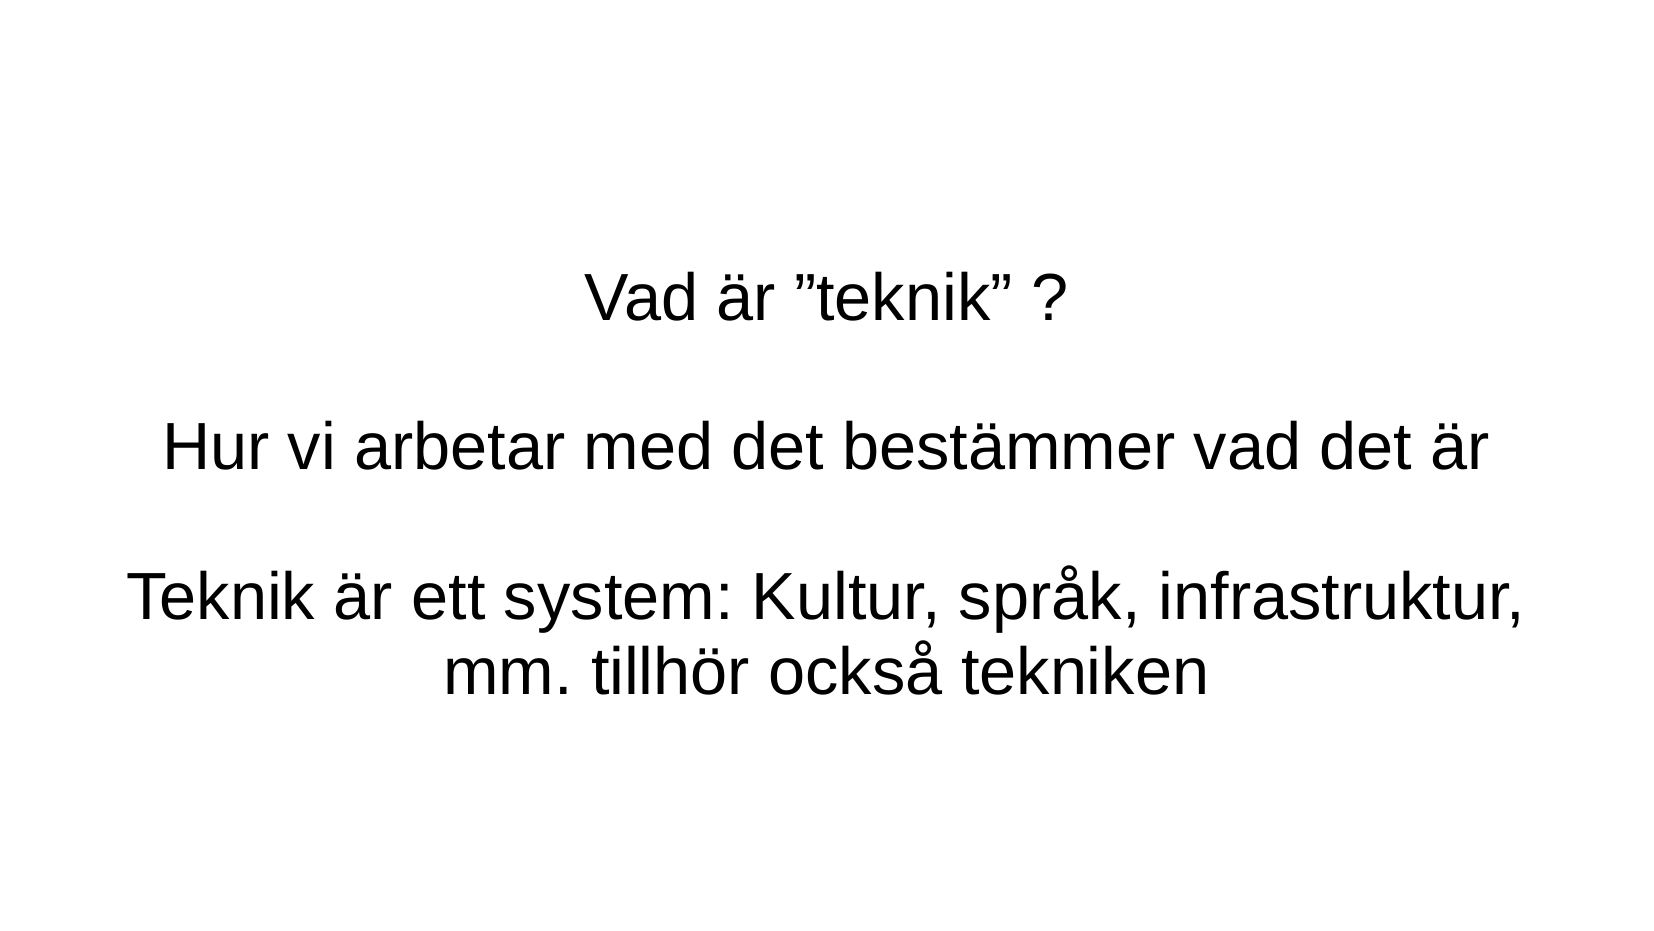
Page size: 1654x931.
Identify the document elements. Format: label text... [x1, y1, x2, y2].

subtitle Vad är ”teknik” ? Hur vi arbetar med det bestämmer vad det är Teknik är ett system: Kultur, språk, infrastruktur, mm. tillhör också tekniken [82, 259, 1571, 757]
